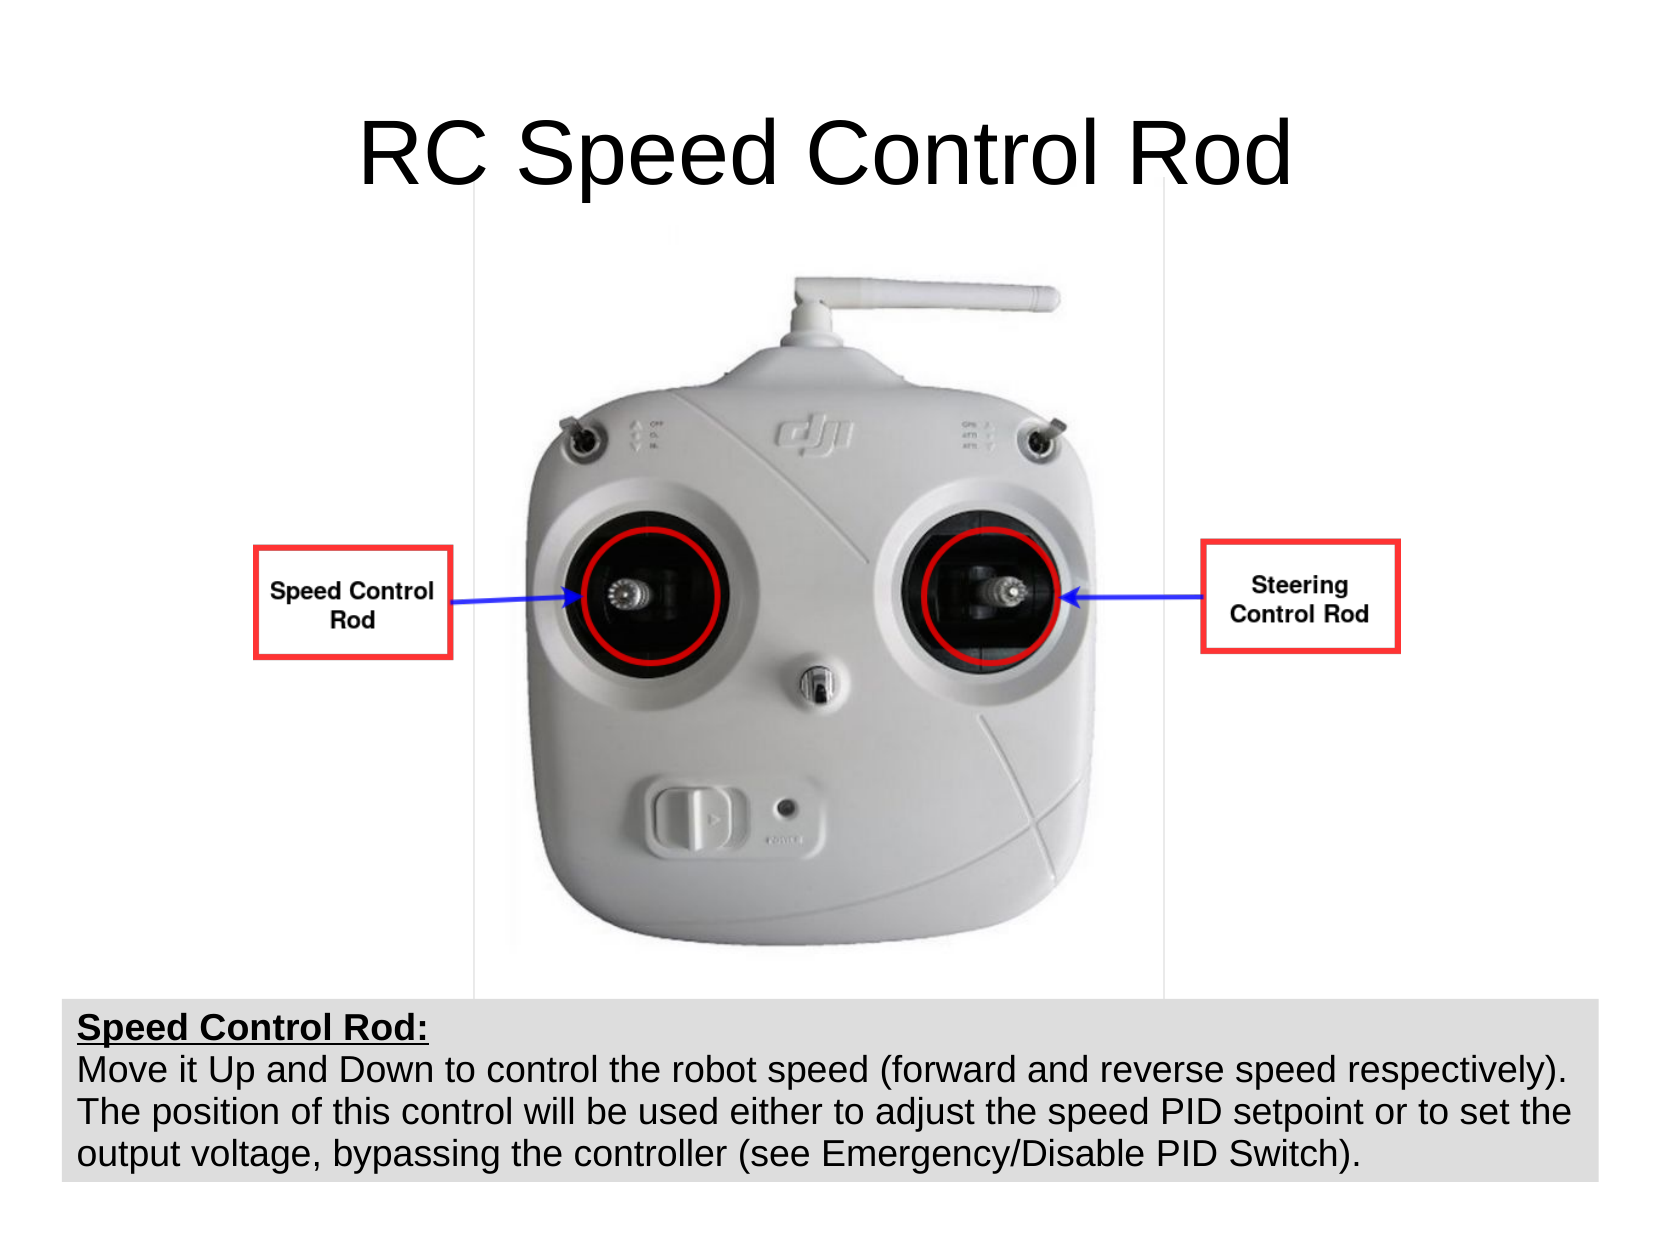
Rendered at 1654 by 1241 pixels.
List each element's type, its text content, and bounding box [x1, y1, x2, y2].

title RC Speed Control Rod [82, 49, 1571, 257]
text_box Speed Control Rod: Move it Up and Down to control the robot speed (forward and reverse speed respectively). The position of this control will be used either to adjust the speed PID setpoint or to set the output voltage, bypassing the controller (see Emergency/Disable PID Switch). [61, 998, 1599, 1182]
picture [253, 257, 1401, 998]
